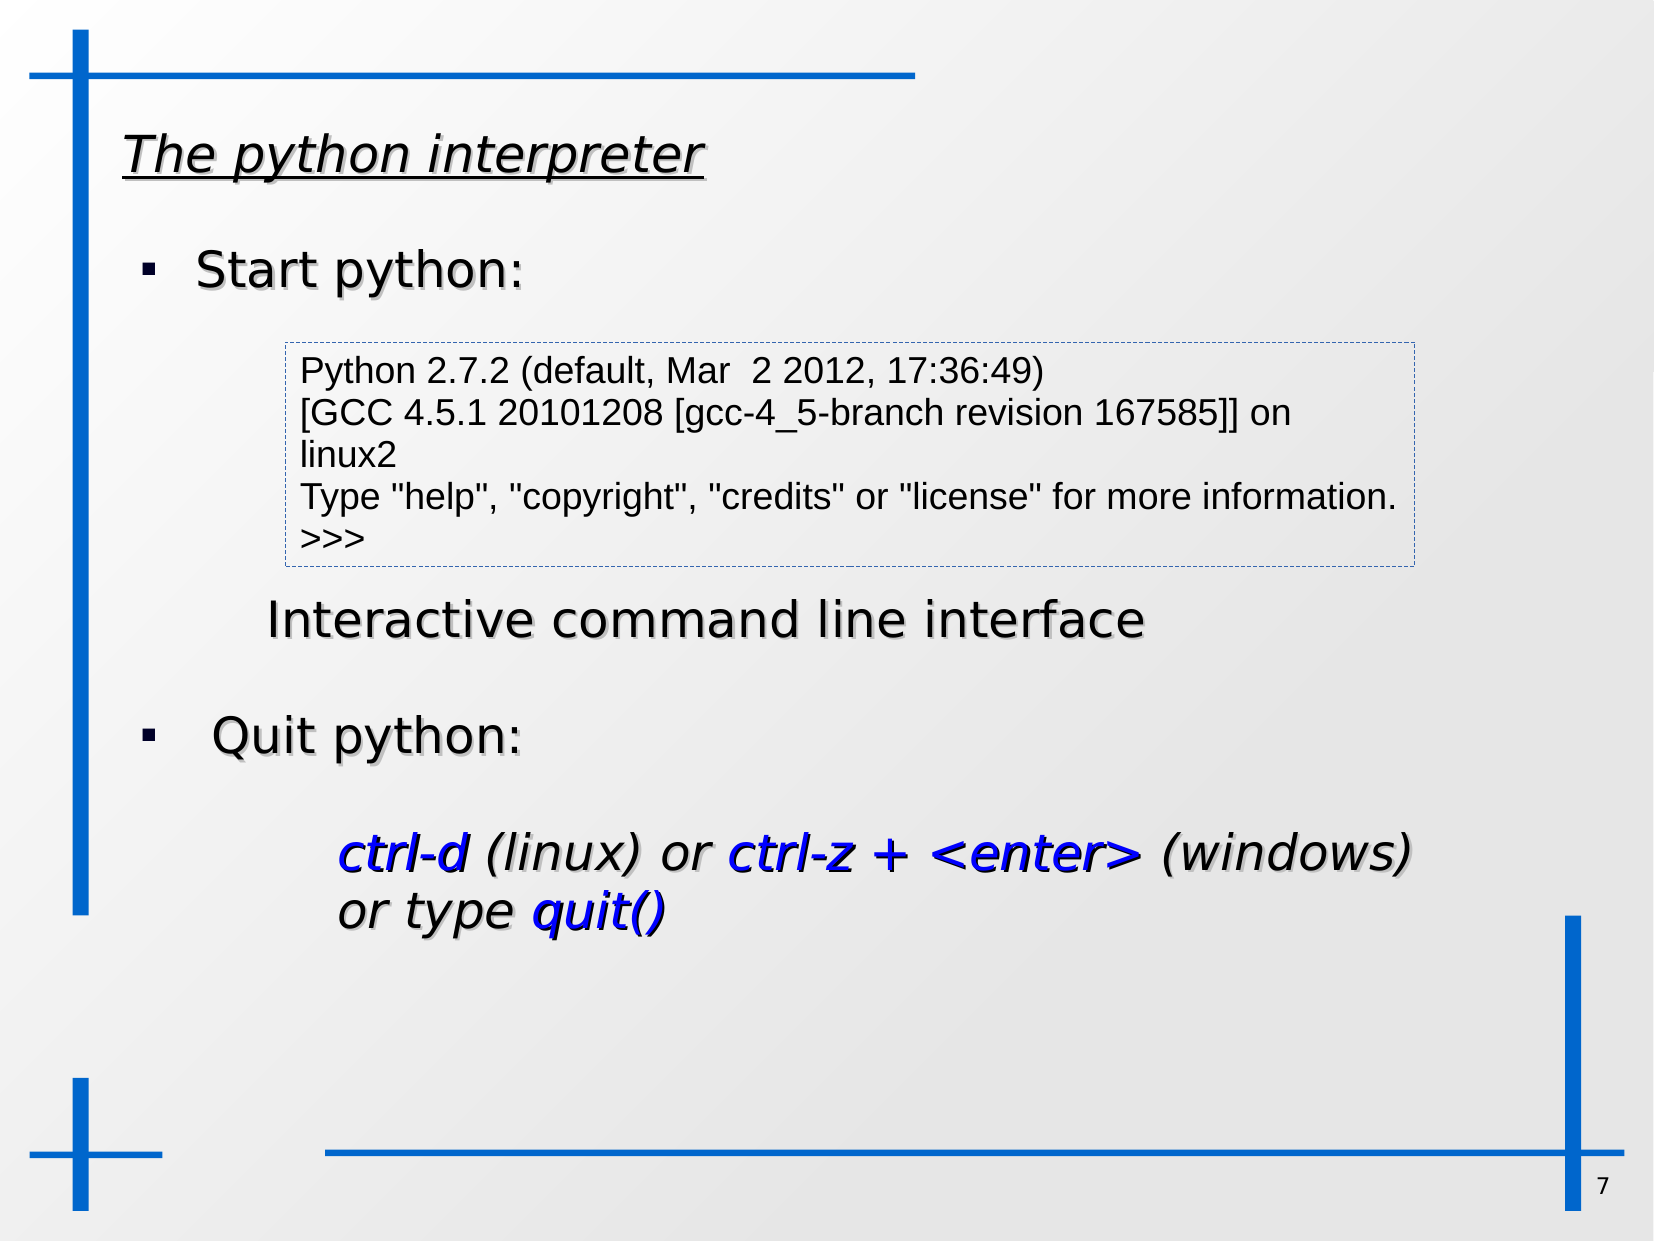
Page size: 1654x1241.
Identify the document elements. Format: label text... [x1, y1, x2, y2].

list Start python: Interactive command line interface Quit python: ctrl-d (linux) or ctrl-z + <enter> (windows) or type quit() [124, 241, 1526, 1133]
title The python interpreter [122, 91, 1524, 219]
text_box Python 2.7.2 (default, Mar 2 2012, 17:36:49) [GCC 4.5.1 20101208 [gcc-4_5-branch revision 167585]] on linux2 Type "help", "copyright", "credits" or "license" for more information. >>> [285, 342, 1415, 526]
